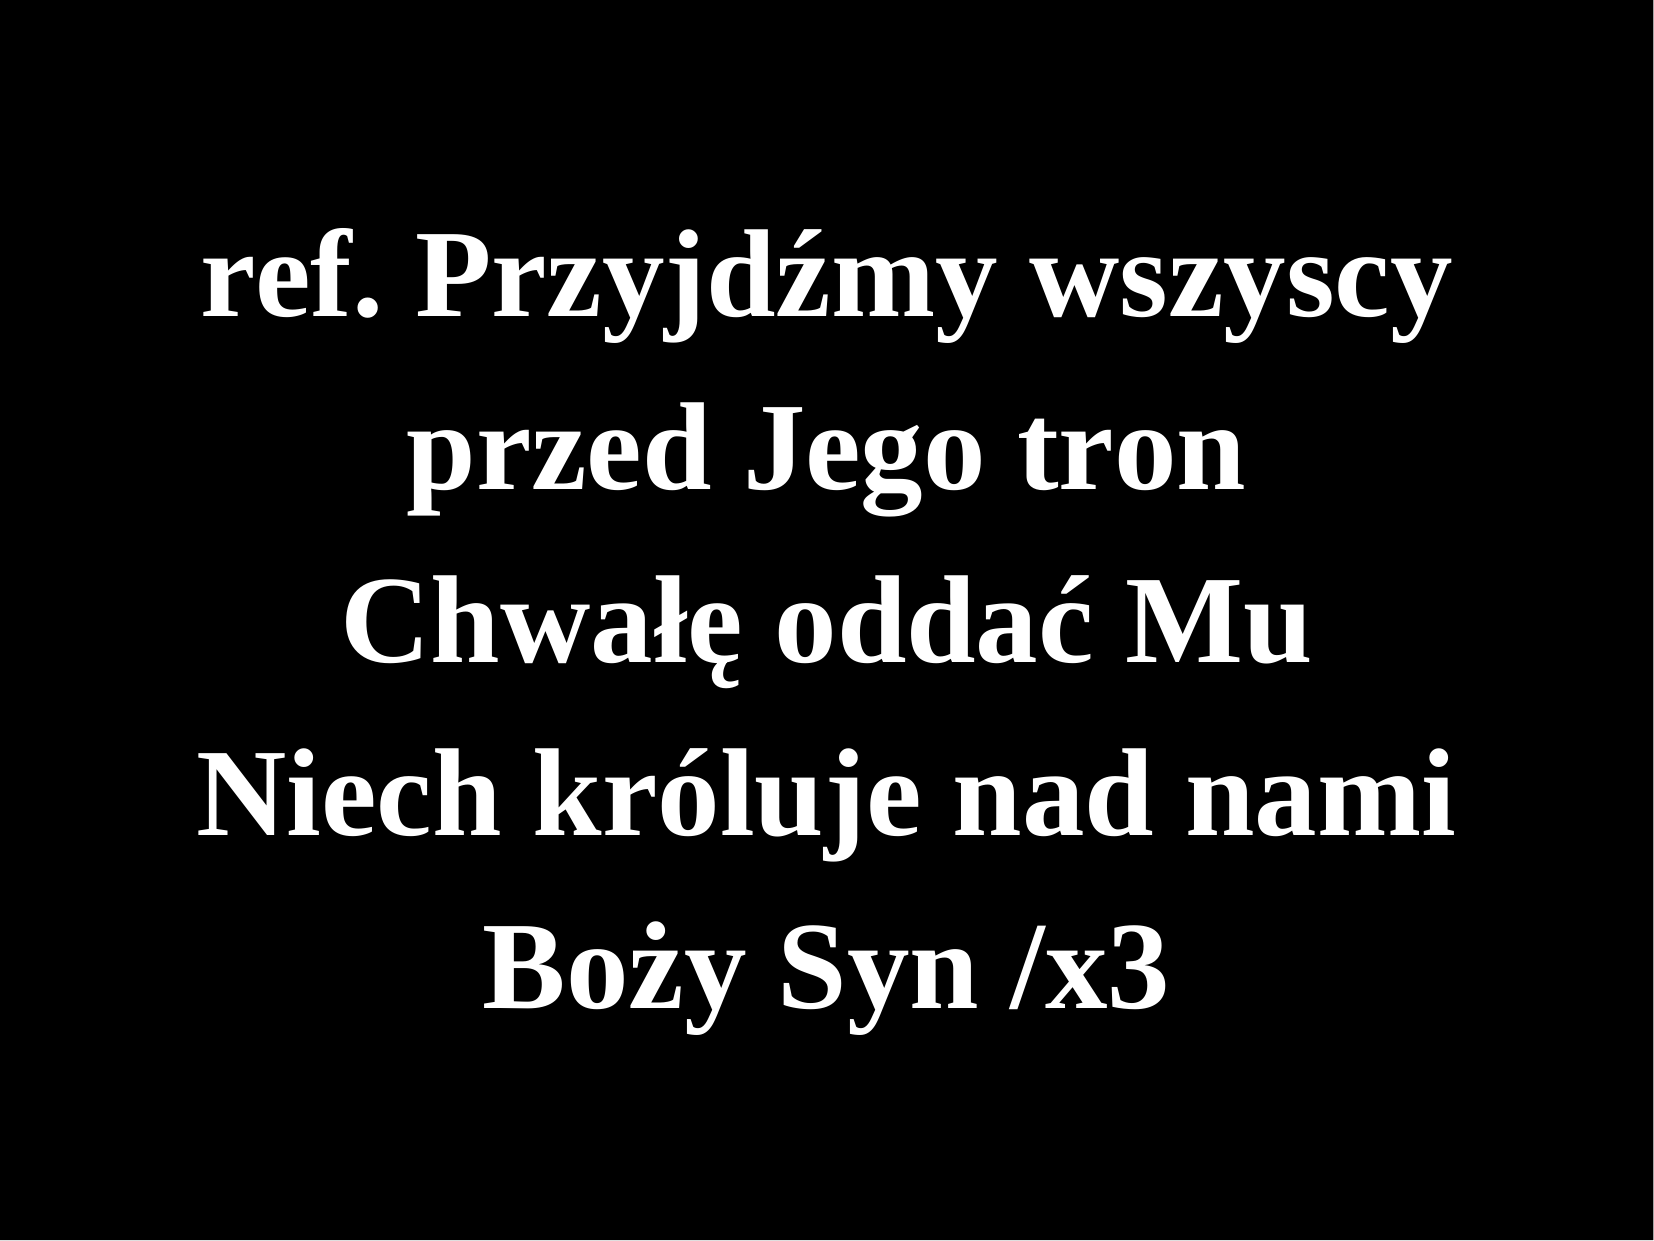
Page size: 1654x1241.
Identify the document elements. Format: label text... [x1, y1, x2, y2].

title ref. Przyjdźmy wszyscy ppp przed Jego tron ppp Chwałę oddać Mu ppp Niech króluje nad nami ppp Boży Syn /x3 [0, 0, 1654, 1241]
